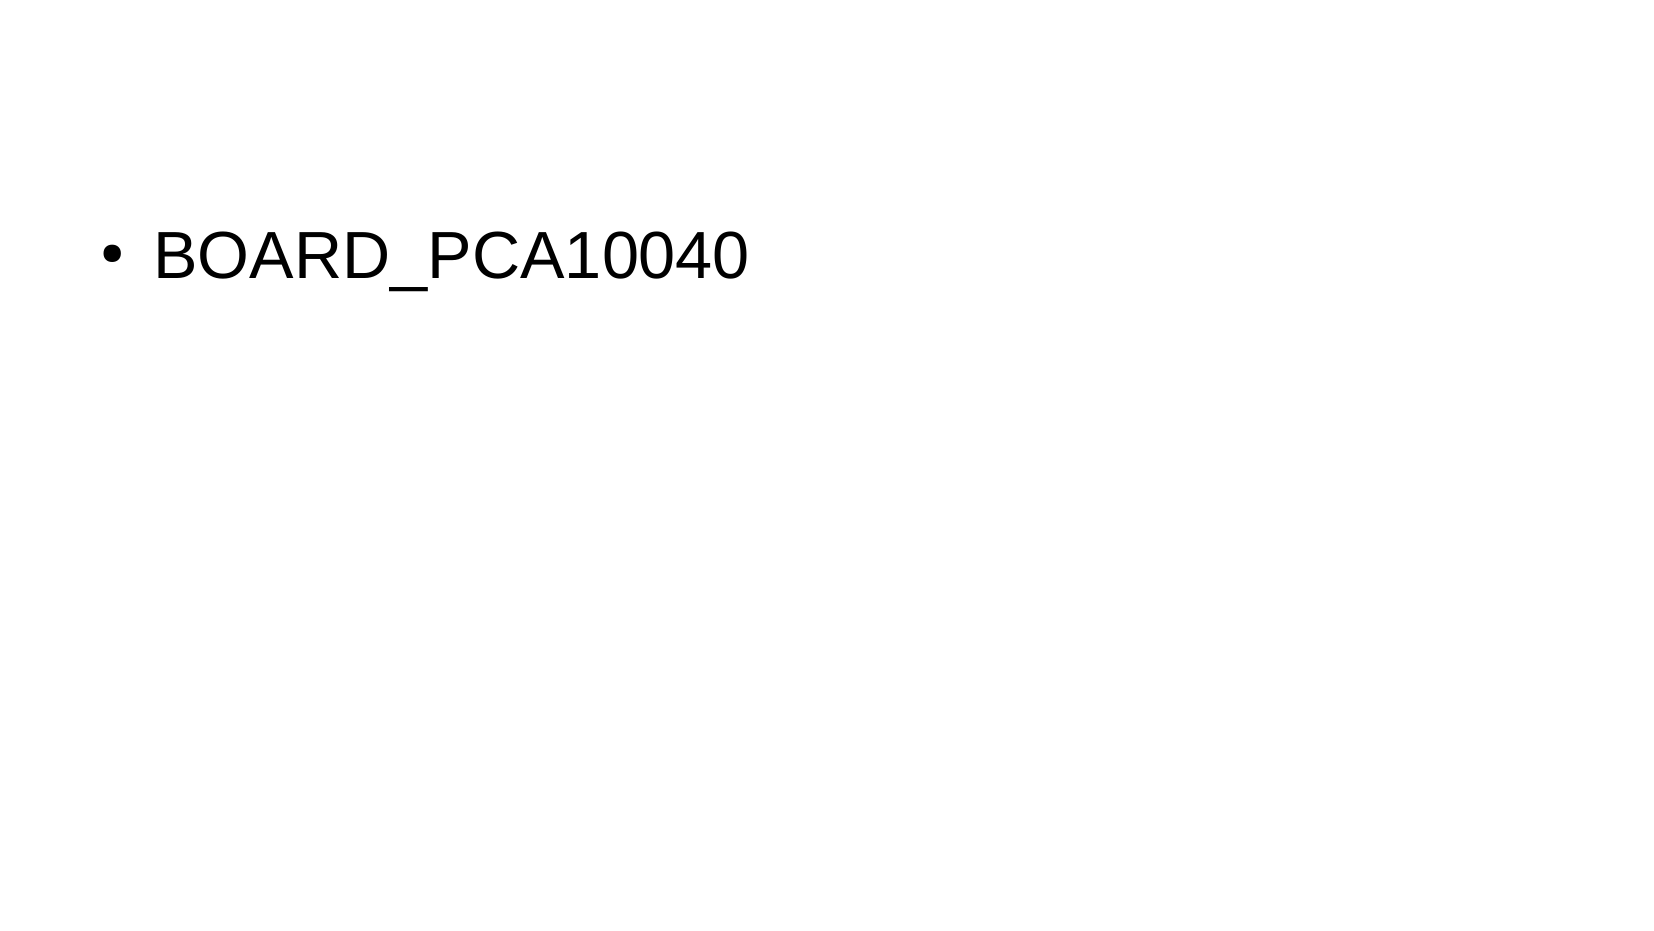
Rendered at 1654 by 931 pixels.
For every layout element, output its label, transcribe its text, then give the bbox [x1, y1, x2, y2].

list BOARD_PCA10040 [82, 217, 1571, 758]
